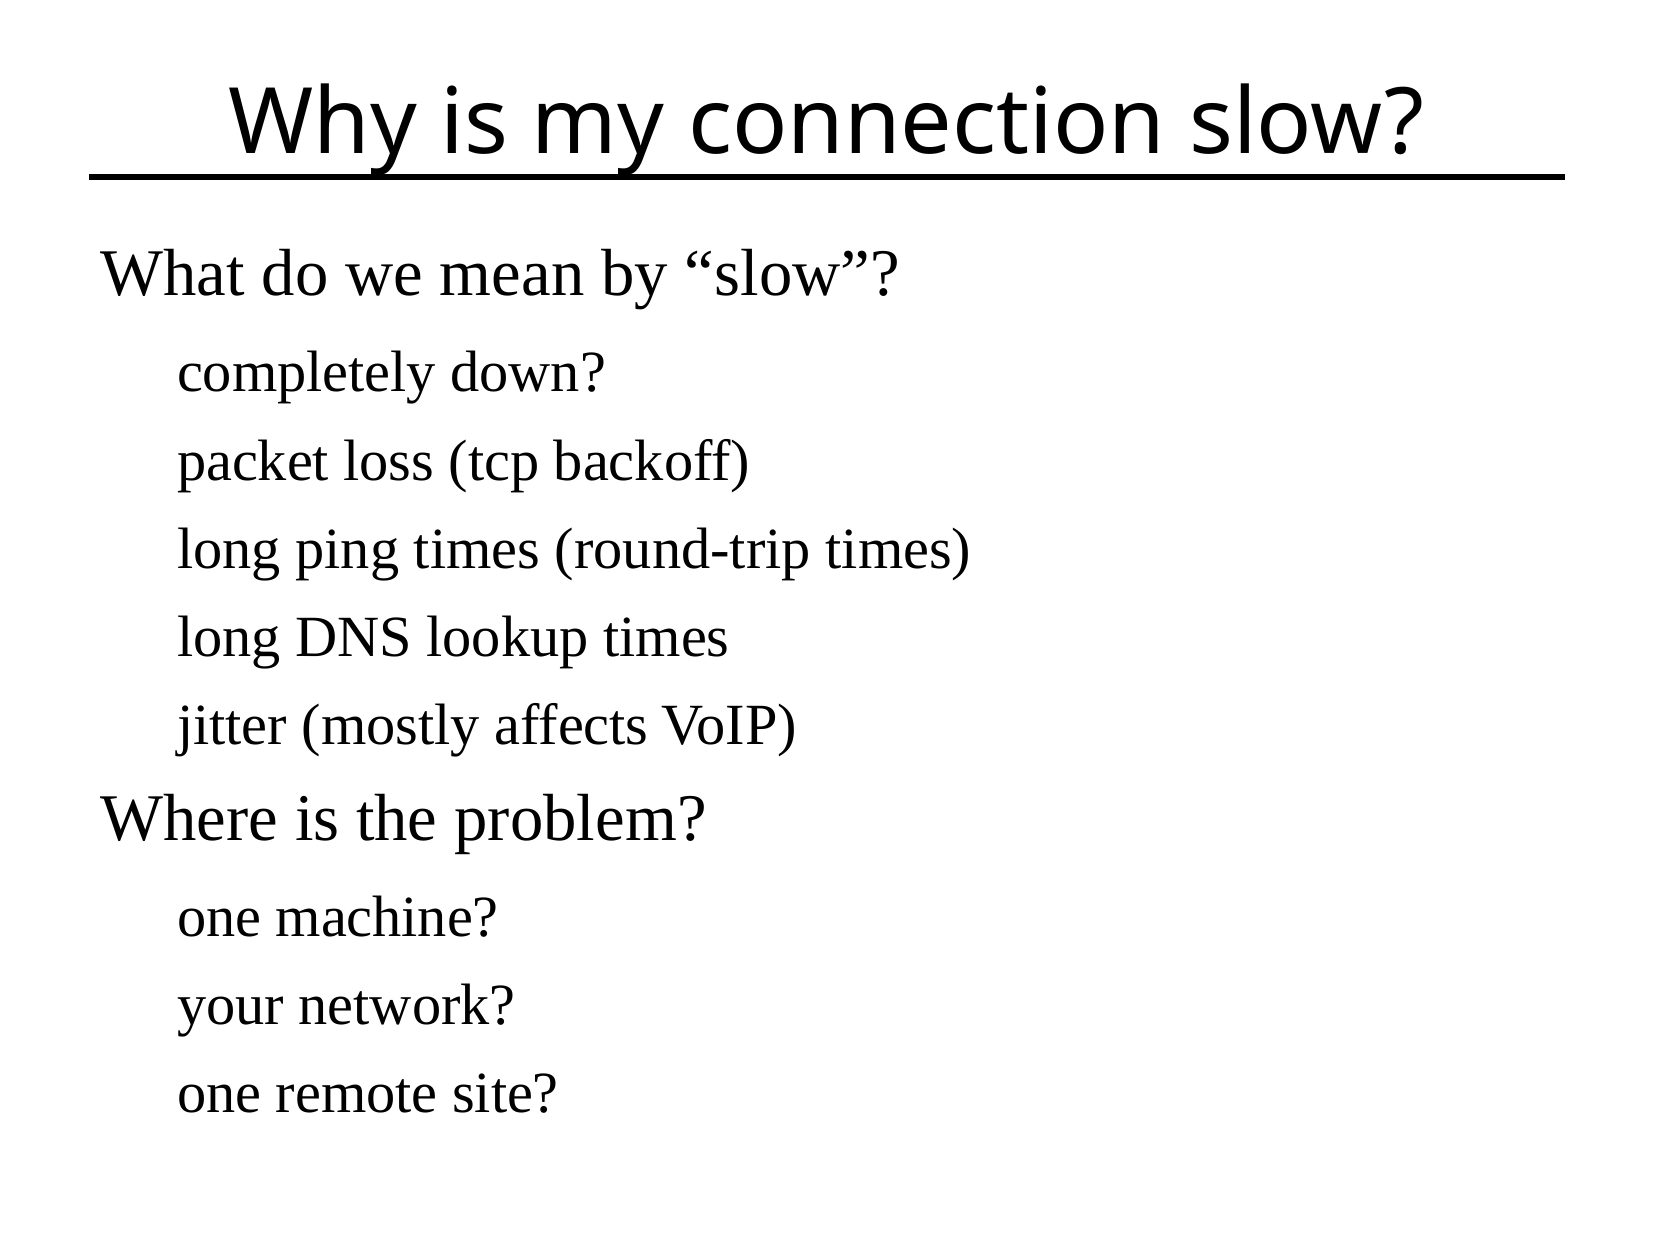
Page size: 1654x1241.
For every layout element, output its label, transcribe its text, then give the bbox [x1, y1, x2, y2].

list What do we mean by “slow”? completely down? packet loss (tcp backoff) long ping times (round-trip times) long DNS lookup times jitter (mostly affects VoIP) Where is the problem? one machine? your network? one remote site? [82, 236, 1571, 1126]
title Why is my connection slow? [82, 29, 1571, 207]
